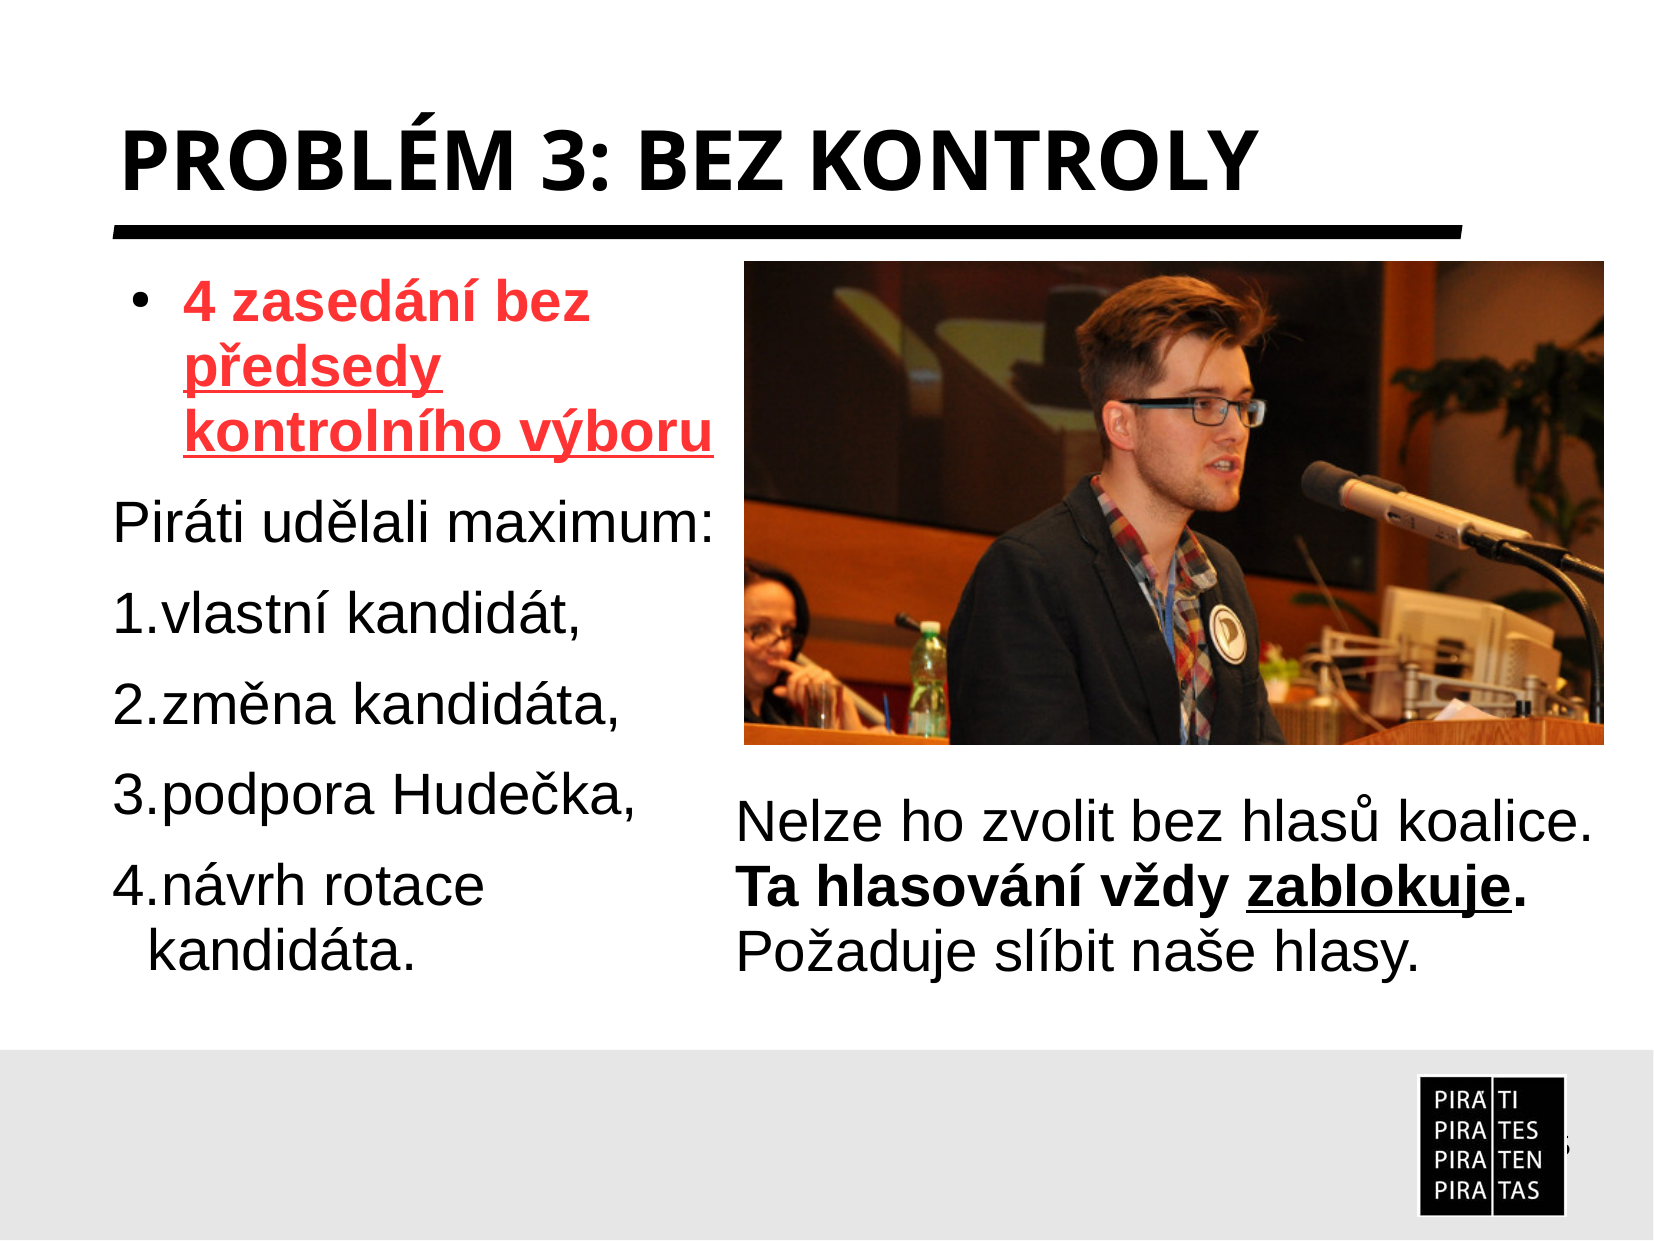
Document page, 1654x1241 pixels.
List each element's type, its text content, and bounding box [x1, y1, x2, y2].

title PROBLÉM 3: BEZ KONTROLY [118, 8, 1576, 216]
picture [1417, 1074, 1567, 1217]
text_box Nelze ho zvolit bez hlasů koalice. Ta hlasování vždy zablokuje. Požaduje slíbit naše hlasy. [720, 781, 1630, 993]
list 4 zasedání bez předsedy kontrolního výboru Piráti udělali maximum: vlastní kandidát, změna kandidáta, podpora Hudečka, návrh rotace kandidáta. [112, 268, 745, 1025]
picture [744, 261, 1604, 745]
